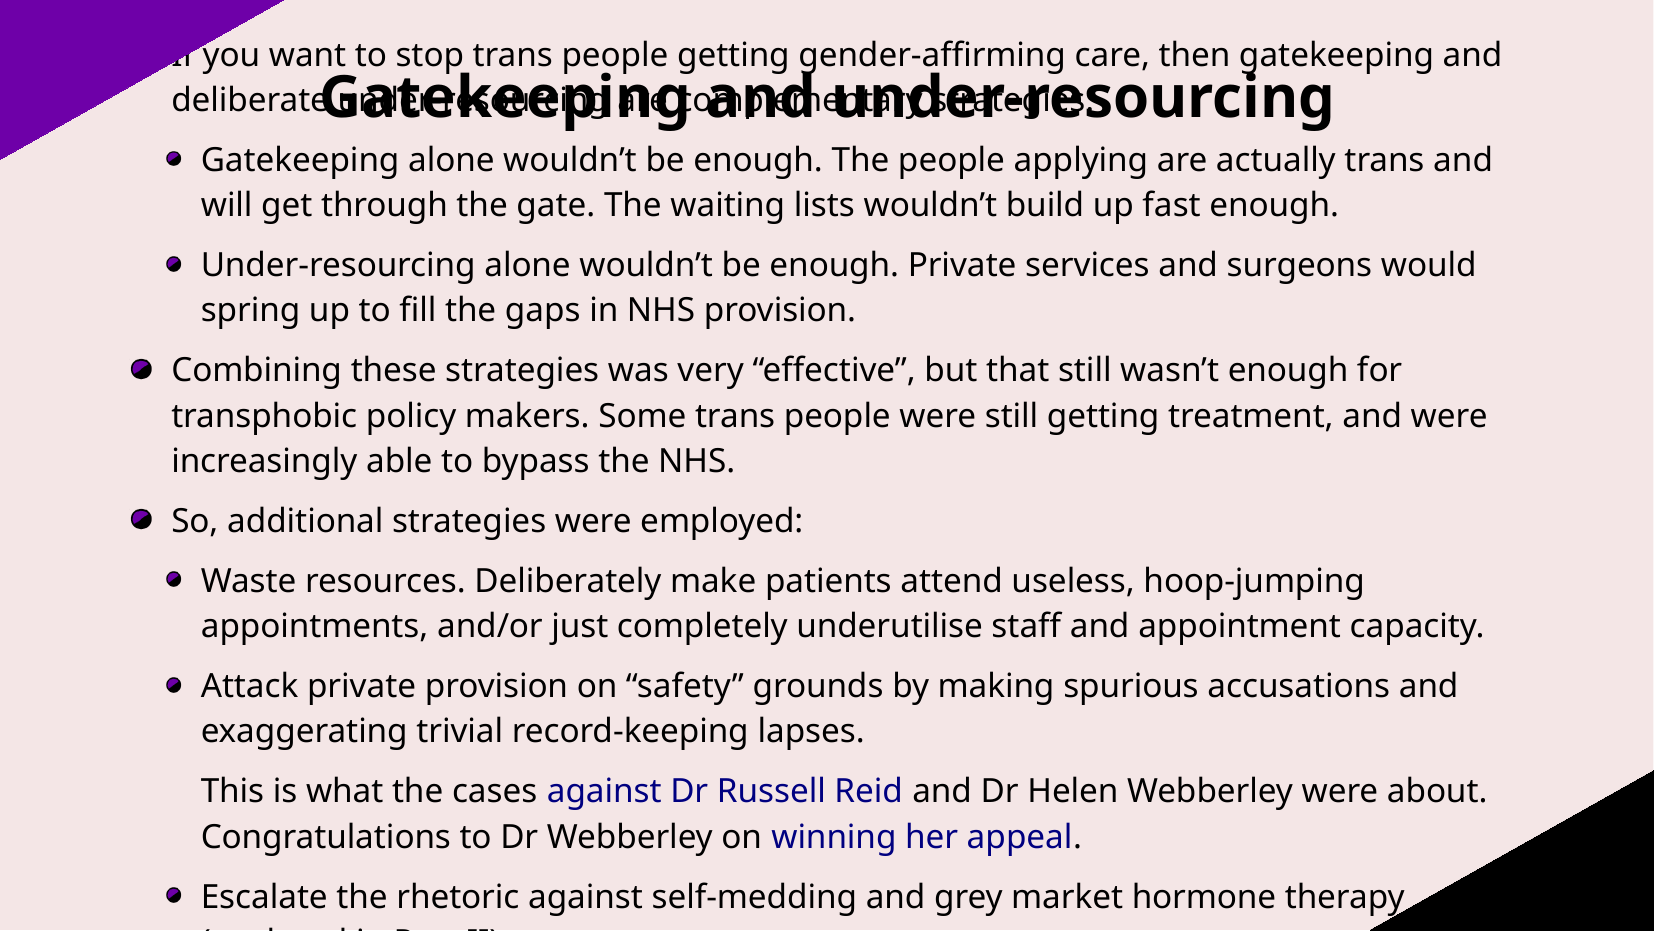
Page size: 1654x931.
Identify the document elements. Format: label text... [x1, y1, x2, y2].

text_box [1370, 770, 1654, 931]
subtitle If you want to stop trans people getting gender-affirming care, then gatekeeping and deliberate under-resourcing are complementary strategies: Gatekeeping alone wouldn’t be enough. The people applying are actually trans and will get through the gate. The waiting lists wouldn’t build up fast enough. Under-resourcing alone wouldn’t be enough. Private services and surgeons would spring up to fill the gaps in NHS provision. Combining these strategies was very “effective”, but that still wasn’t enough for transphobic policy makers. Some trans people were still getting treatment, and were increasingly able to bypass the NHS. So, additional strategies were employed: Waste resources. Deliberately make patients attend useless, hoop-jumping appointments, and/or just completely underutilise staff and appointment capacity. Attack private provision on “safety” grounds by making spurious accusations and exaggerating trivial record-keeping lapses. This is what the cases against Dr Russell Reid and Dr Helen Webberley were about. Congratulations to Dr Webberley on winning her appeal. Escalate the rhetoric against self-medding and grey market hormone therapy (explored in Part II). [129, 153, 1526, 840]
picture [165, 886, 182, 904]
text_box [0, 0, 284, 160]
title Gatekeeping and under-resourcing [83, 35, 1572, 154]
